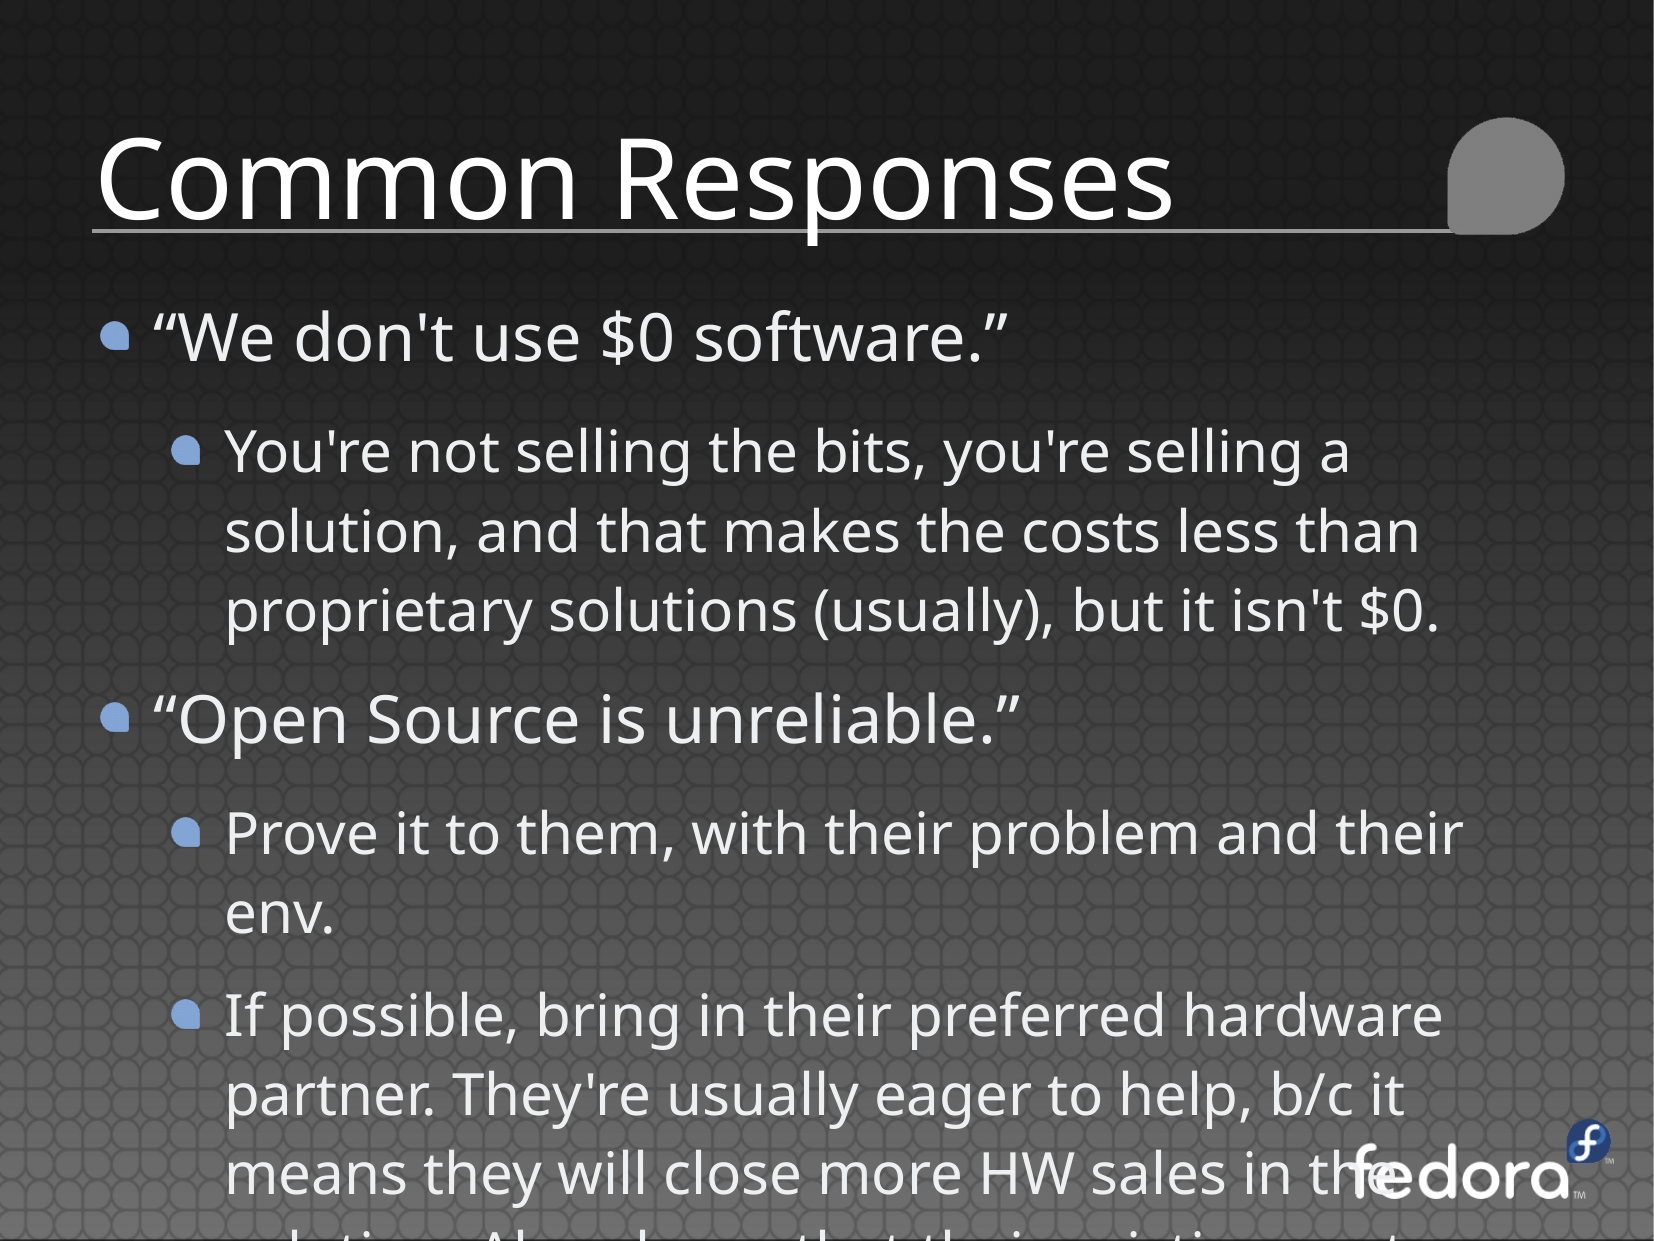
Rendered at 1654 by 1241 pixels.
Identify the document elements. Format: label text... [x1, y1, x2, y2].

picture [0, 0, 1654, 1241]
list “We don't use $0 software.” You're not selling the bits, you're selling a solution, and that makes the costs less than proprietary solutions (usually), but it isn't $0. “Open Source is unreliable.” Prove it to them, with their problem and their env. If possible, bring in their preferred hardware partner. They're usually eager to help, b/c it means they will close more HW sales in the solution. Also shows that their existing partner trusts you. [82, 290, 1571, 1094]
title Common Responses [94, 100, 1426, 251]
